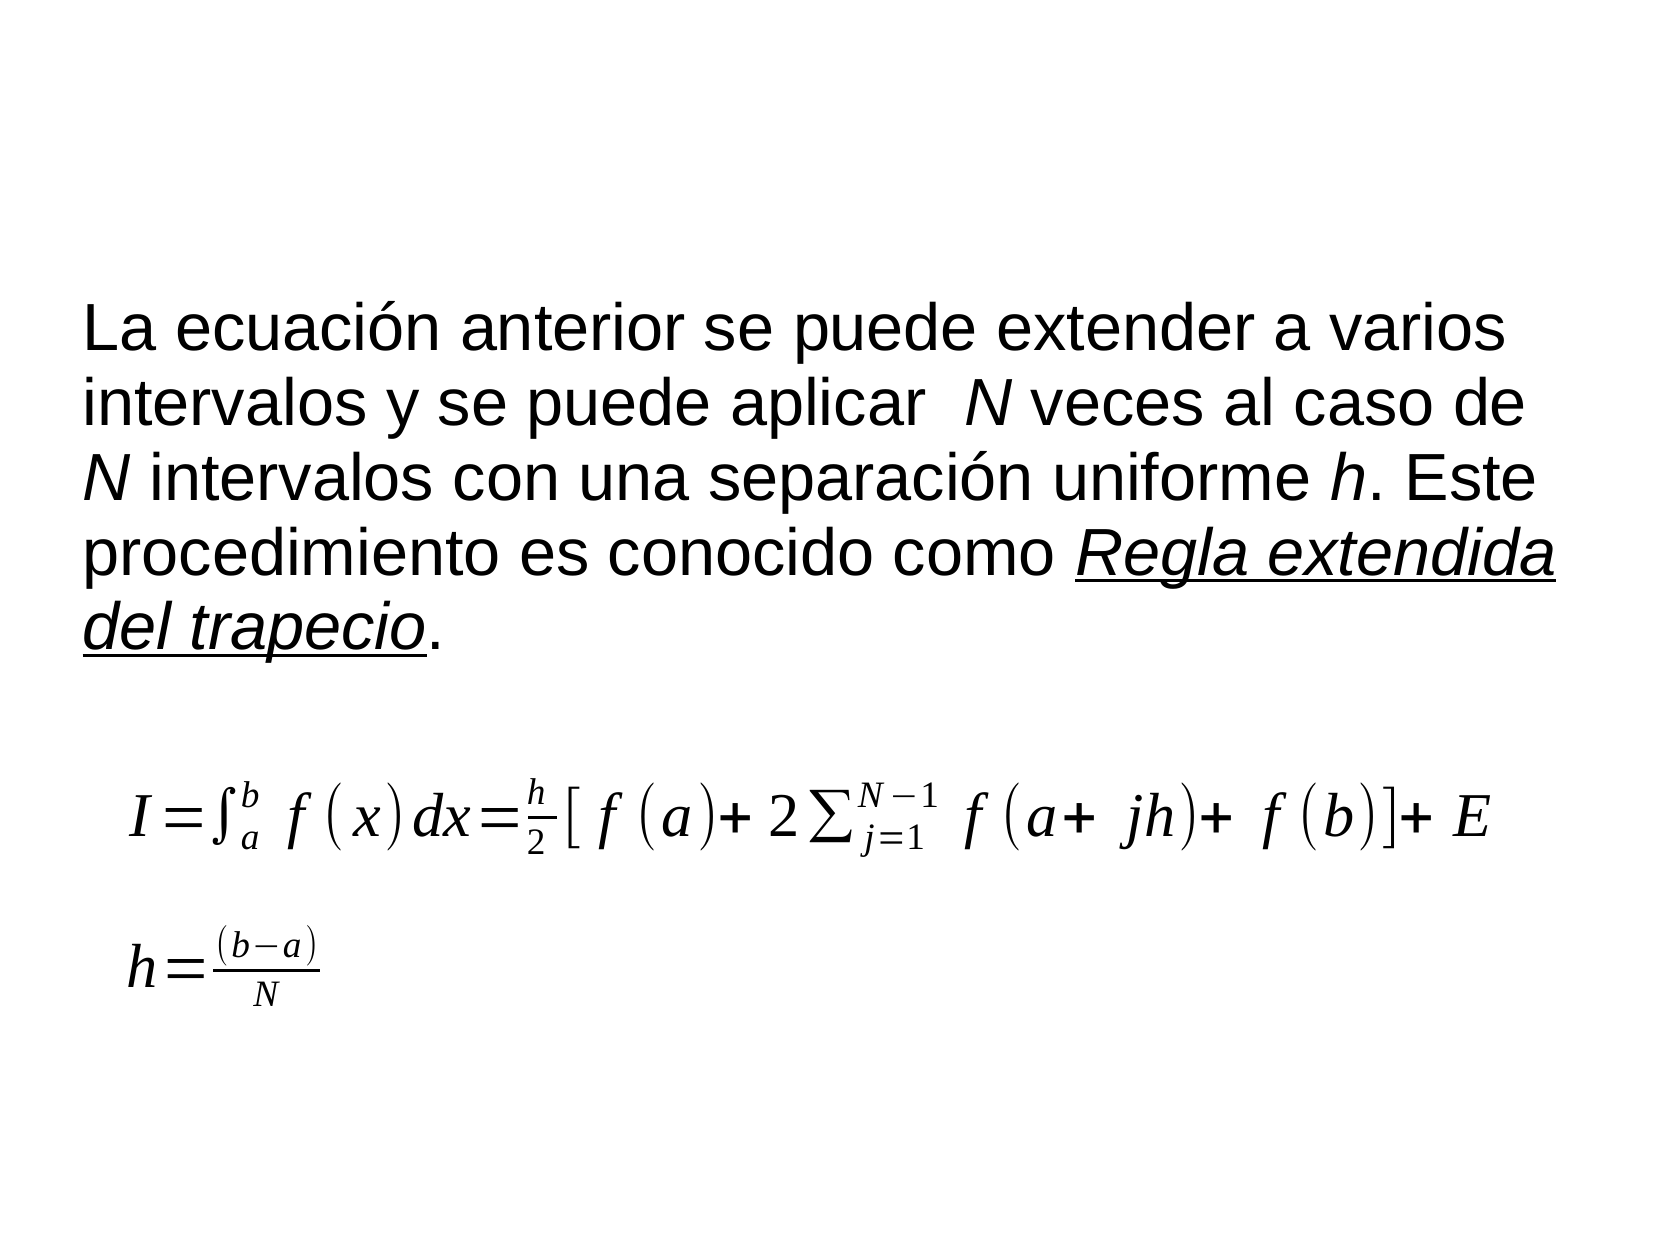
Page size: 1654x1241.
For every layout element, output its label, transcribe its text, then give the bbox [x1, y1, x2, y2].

chart [118, 771, 1498, 1016]
list La ecuación anterior se puede extender a varios intervalos y se puede aplicar N veces al caso de N intervalos con una separación uniforme h. Este procedimiento es conocido como Regla extendida del trapecio. [82, 290, 1571, 1109]
